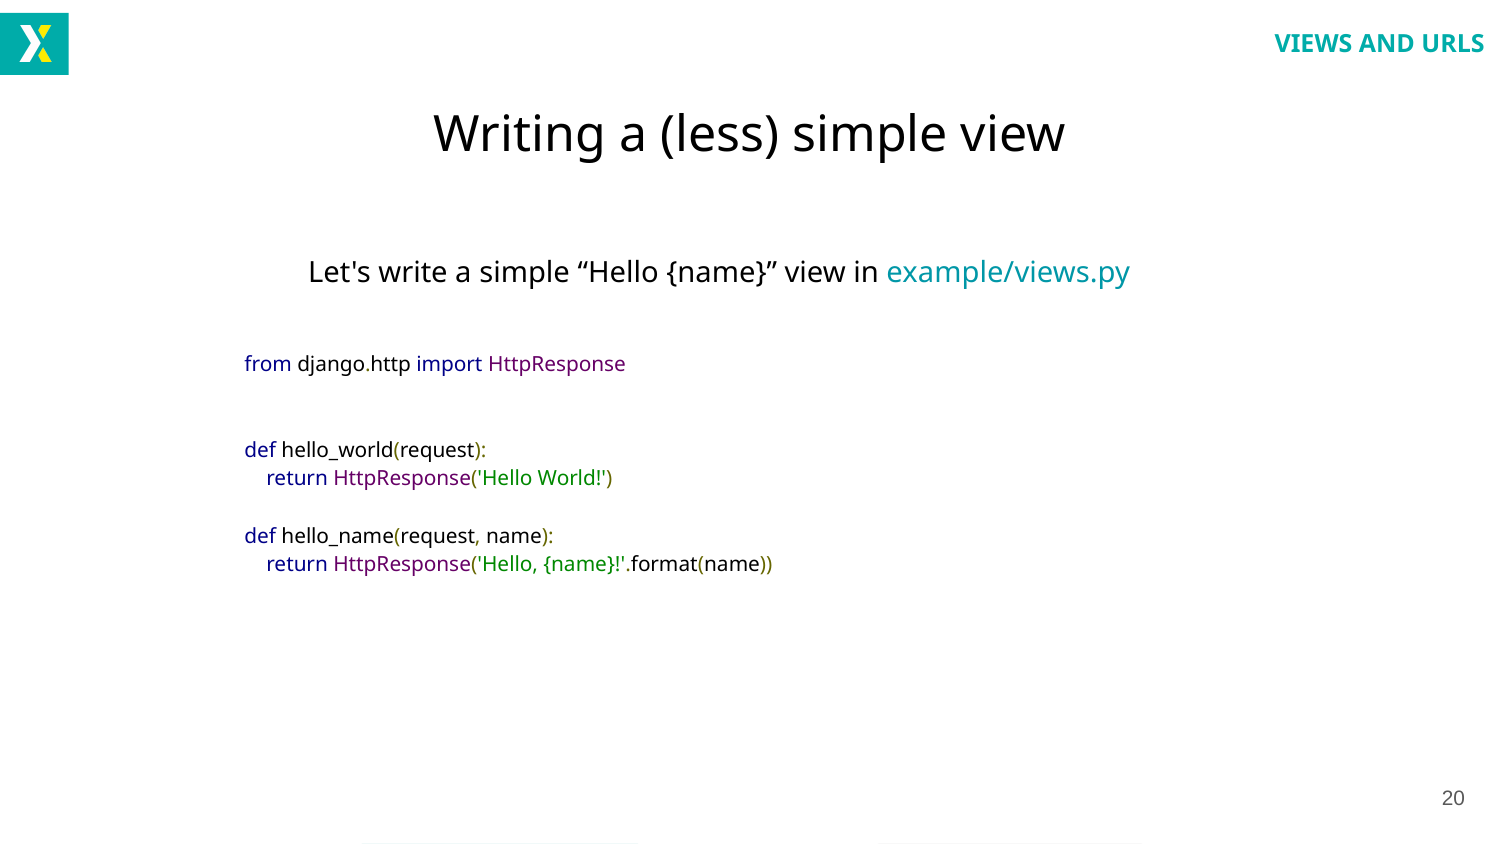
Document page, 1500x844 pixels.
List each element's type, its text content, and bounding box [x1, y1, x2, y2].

text_box from django.http import HttpResponse def hello_world(request): return HttpResponse('Hello World!') def hello_name(request, name): return HttpResponse('Hello, {name}!'.format(name)) [229, 331, 1265, 754]
text_box Let's write a simple “Hello {name}” view in example/views.py [71, 220, 1367, 664]
text_box Writing a (less) simple view [115, 86, 1385, 181]
slide_number <number> [1389, 764, 1480, 830]
picture [17, 25, 54, 62]
